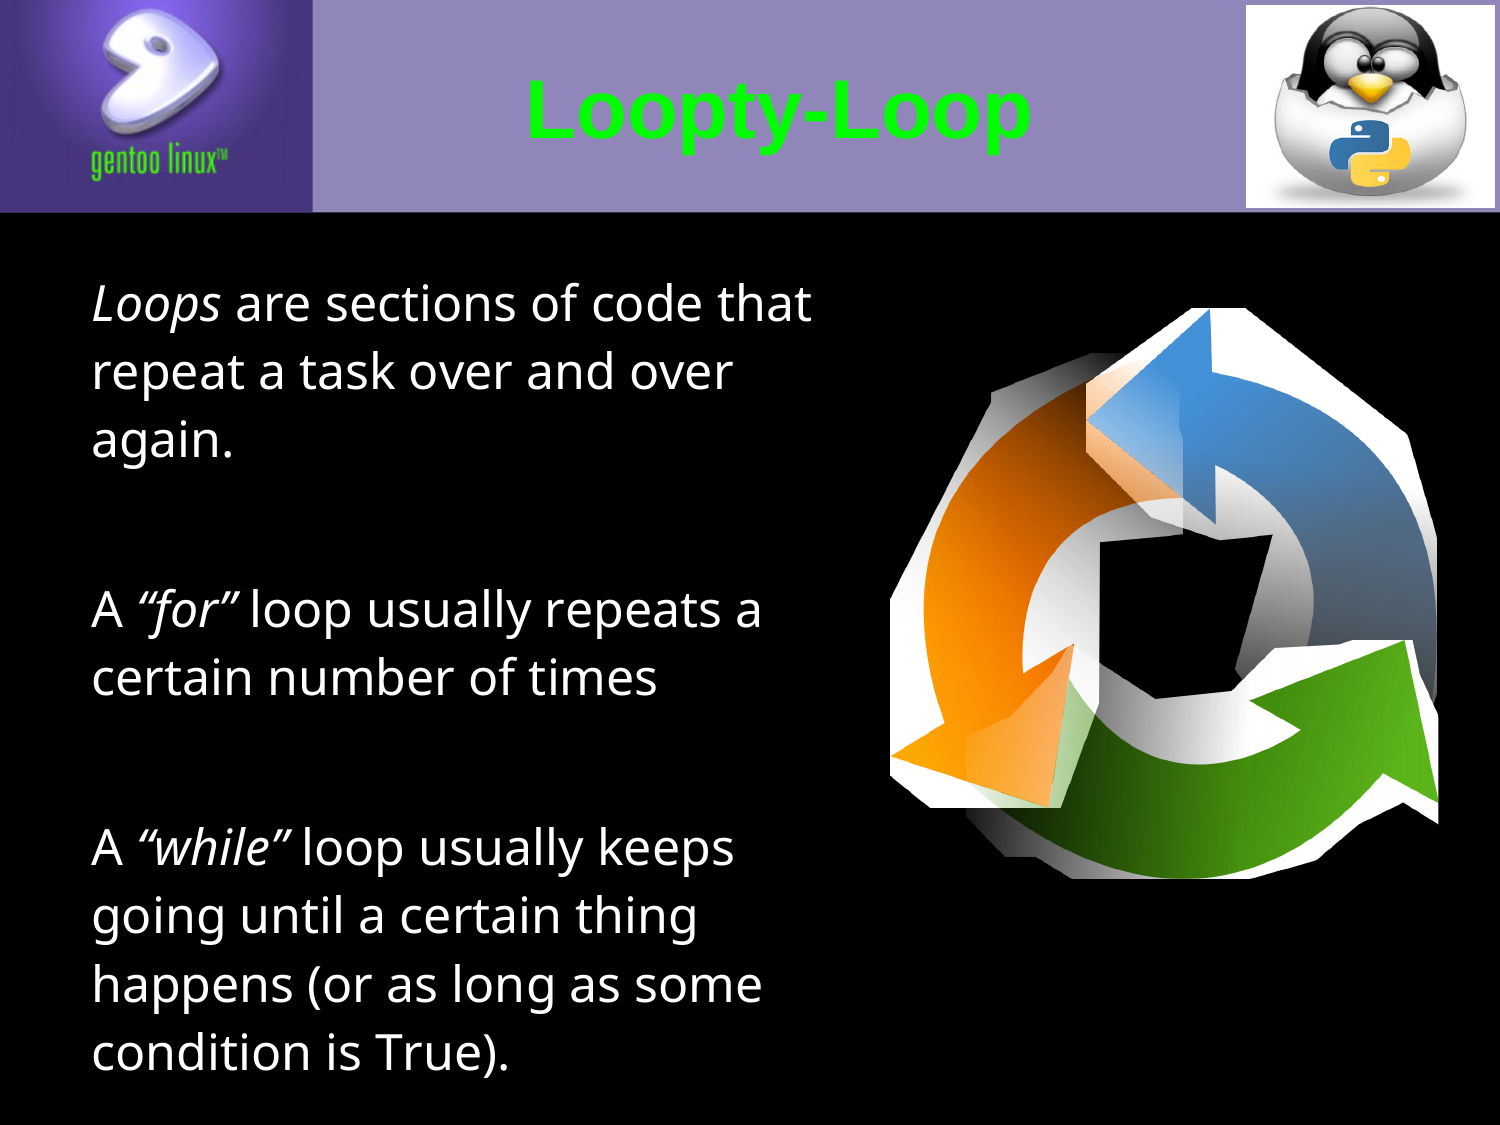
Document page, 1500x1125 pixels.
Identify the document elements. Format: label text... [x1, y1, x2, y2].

title Loopty-Loop [324, 12, 1235, 201]
list Loops are sections of code that repeat a task over and over again. A “for” loop usually repeats a certain number of times A “while” loop usually keeps going until a certain thing happens (or as long as some condition is True). [35, 267, 850, 988]
picture [1246, 5, 1495, 208]
picture [0, 0, 302, 184]
picture [875, 298, 1468, 893]
